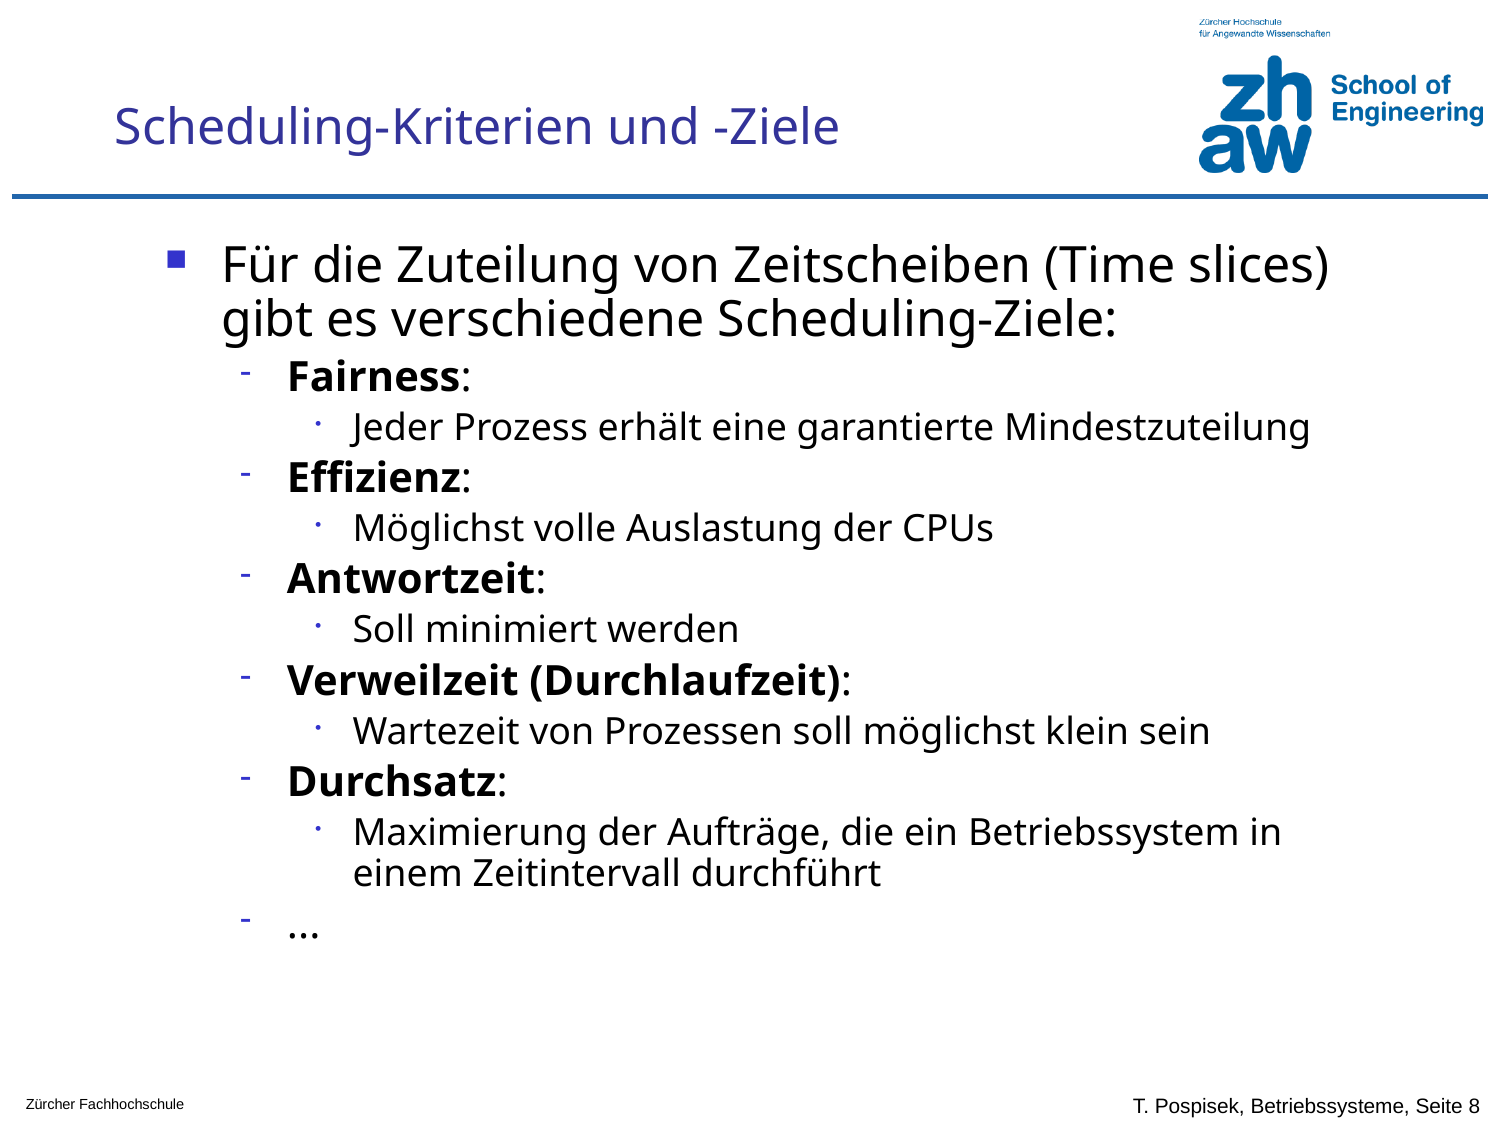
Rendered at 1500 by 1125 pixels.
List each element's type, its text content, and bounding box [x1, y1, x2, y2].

title Scheduling-Kriterien und -Ziele [99, 50, 1379, 163]
list Für die Zuteilung von Zeitscheiben (Time slices) gibt es verschiedene Scheduling-Ziele: Fairness: Jeder Prozess erhält eine garantierte Mindestzuteilung Effizienz: Möglichst volle Auslastung der CPUs Antwortzeit: Soll minimiert werden Verweilzeit (Durchlaufzeit): Wartezeit von Prozessen soll möglichst klein sein Durchsatz: Maximierung der Aufträge, die ein Betriebssystem in einem Zeitintervall durchführt ... [150, 231, 1388, 1032]
picture [1199, 19, 1483, 173]
